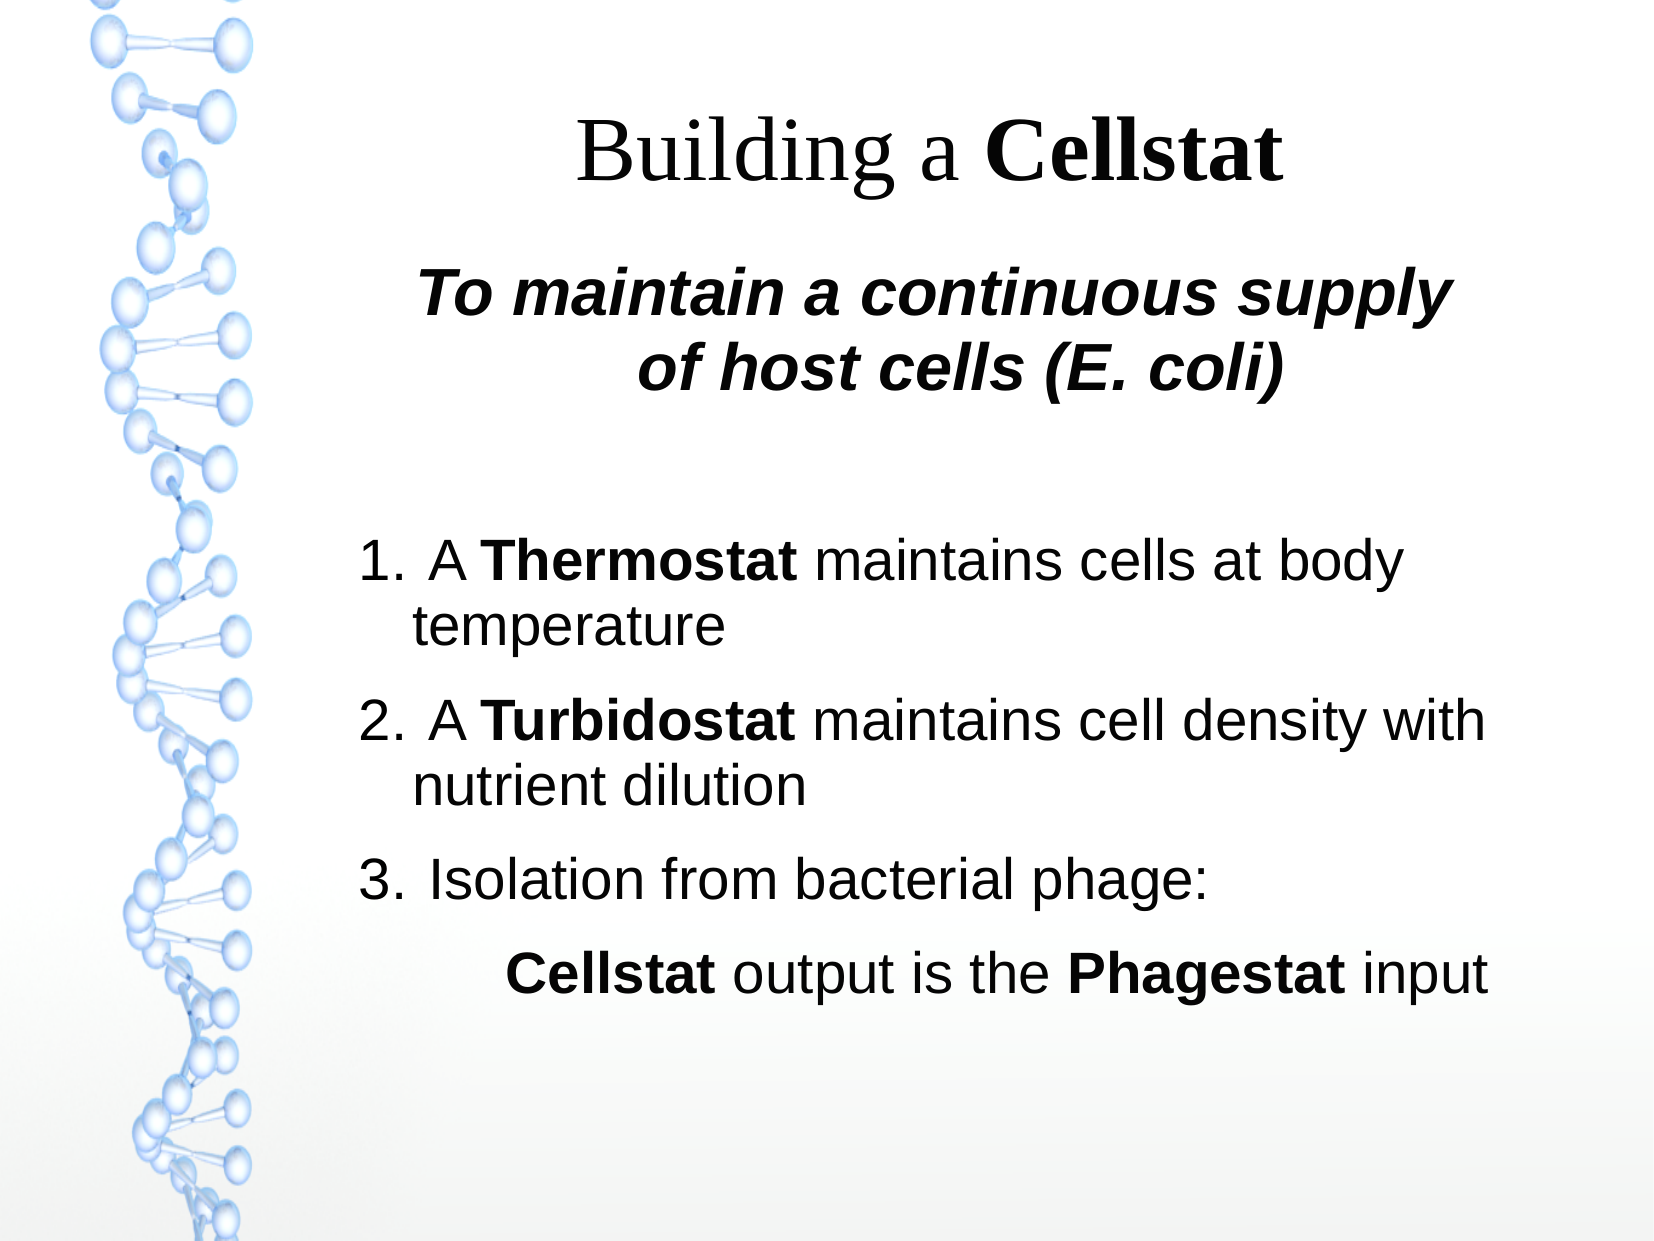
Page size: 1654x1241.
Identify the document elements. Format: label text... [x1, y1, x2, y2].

picture [0, 0, 1654, 1241]
title Building a Cellstat [265, 47, 1595, 252]
list To maintain a continuous supply of host cells (E. coli) A Thermostat maintains cells at body temperature A Turbidostat maintains cell density with nutrient dilution Isolation from bacterial phage: Cellstat output is the Phagestat input [285, 251, 1654, 1216]
